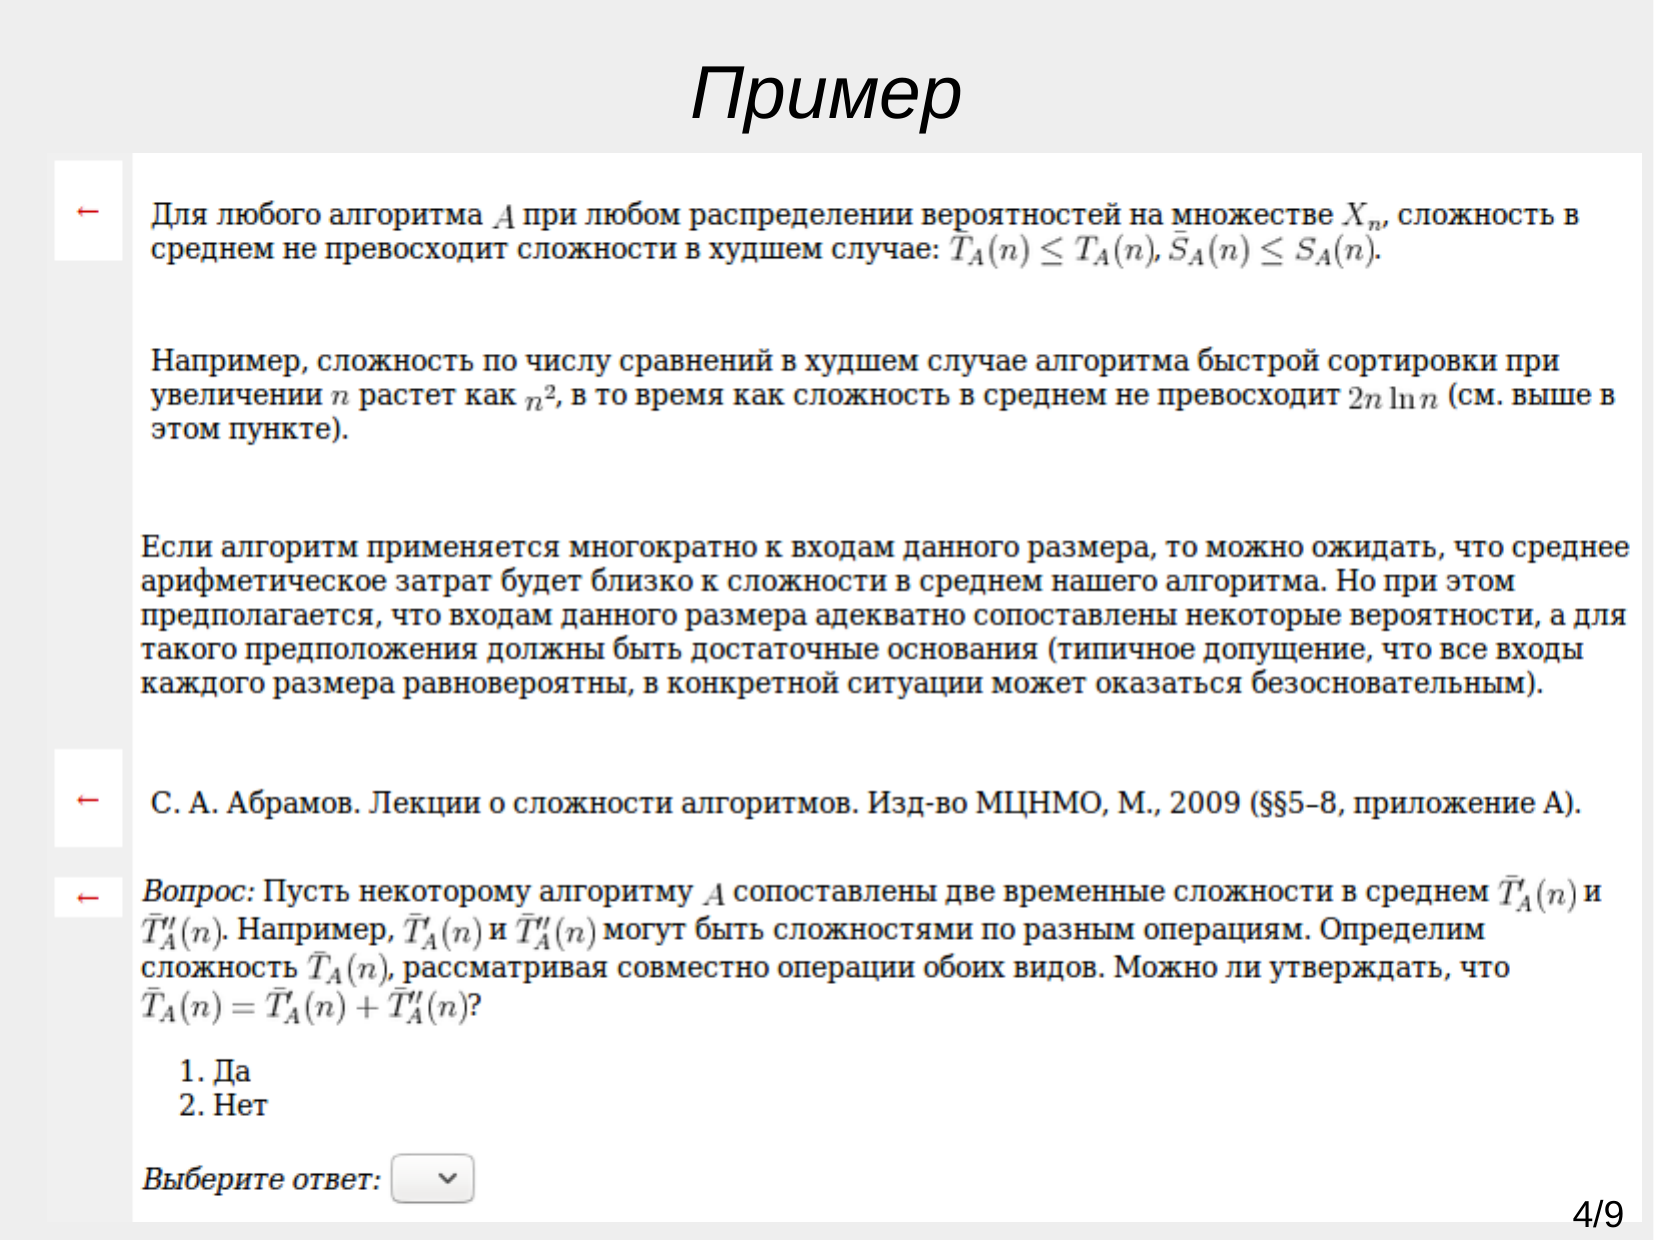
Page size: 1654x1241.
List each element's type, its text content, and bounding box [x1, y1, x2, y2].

picture [47, 153, 1642, 1222]
text_box 4/9 [1547, 1186, 1642, 1241]
text_box Пример [0, 42, 1654, 142]
